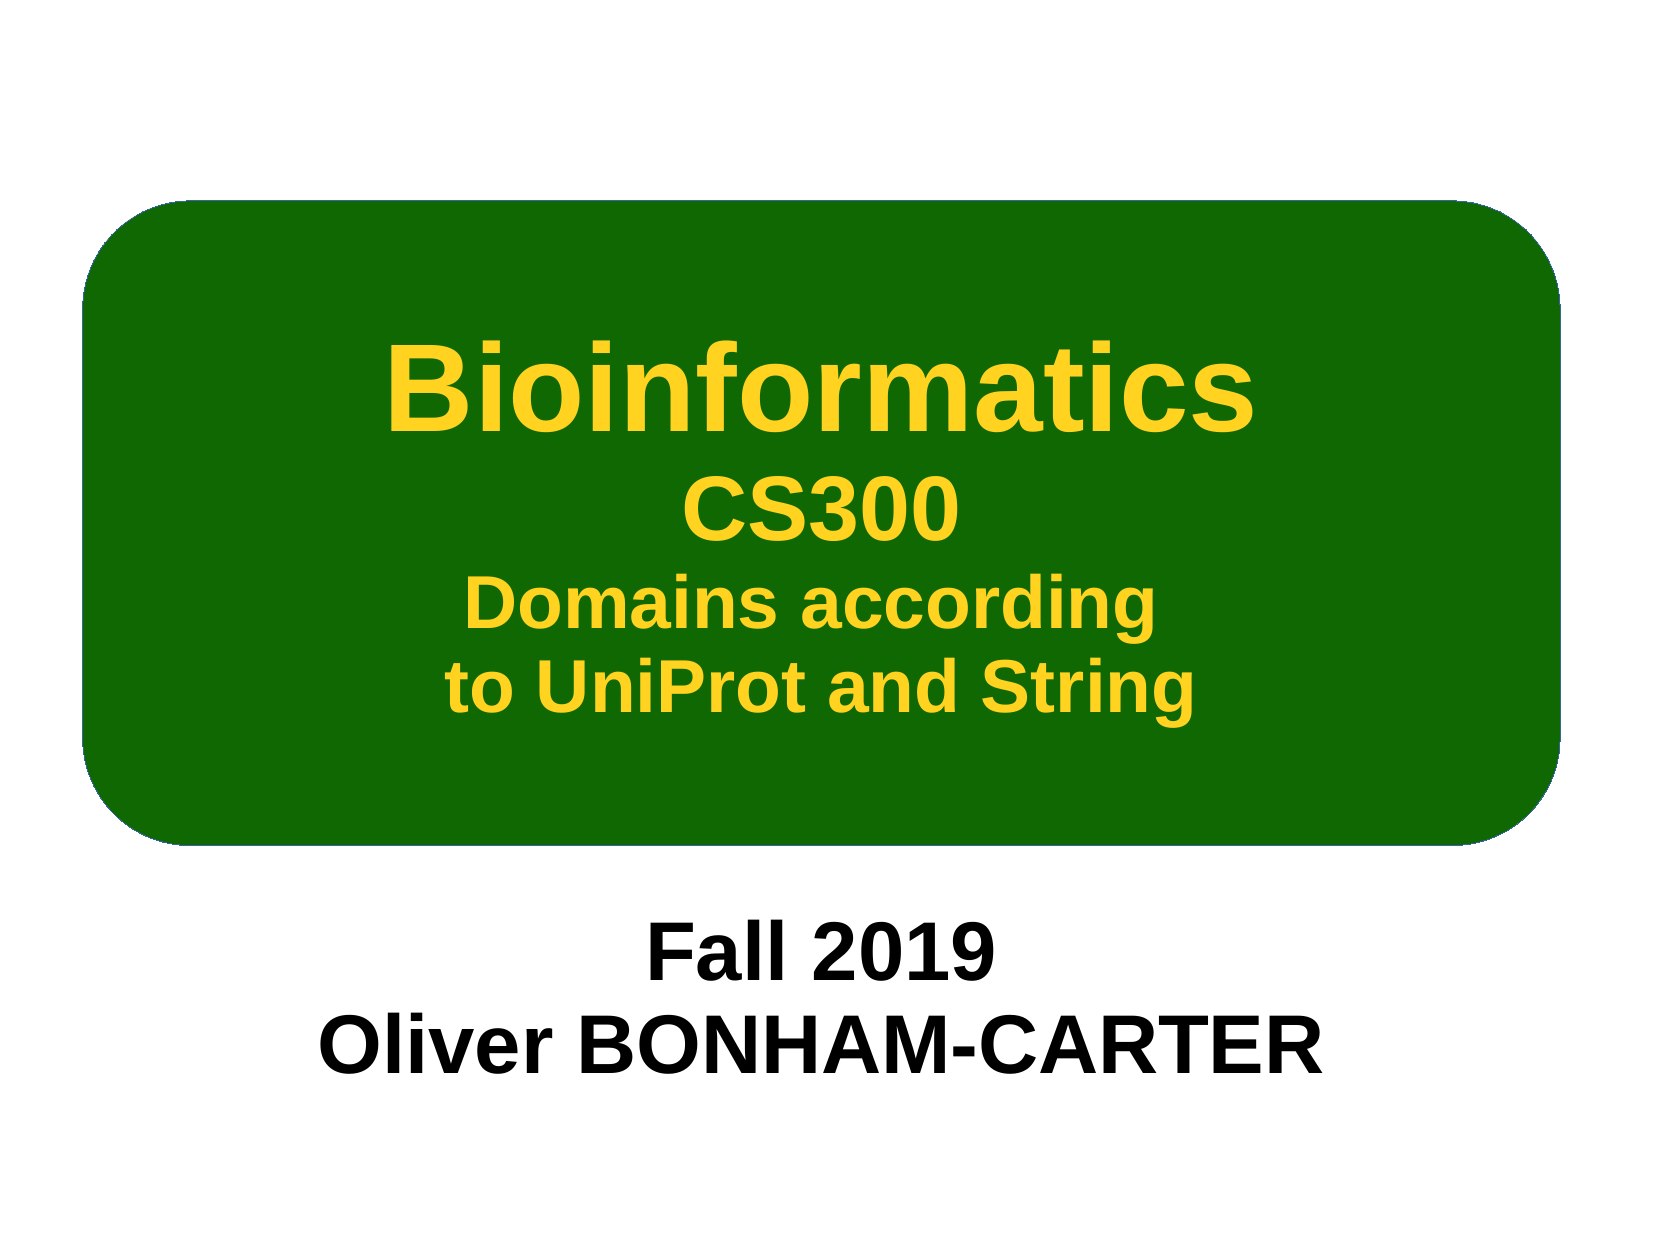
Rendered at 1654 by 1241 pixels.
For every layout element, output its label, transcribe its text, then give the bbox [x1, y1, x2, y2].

text_box Fall 2019 Oliver BONHAM-CARTER [302, 898, 1340, 1100]
text_box Bioinformatics CS300 Domains according to UniProt and String [82, 200, 1561, 846]
